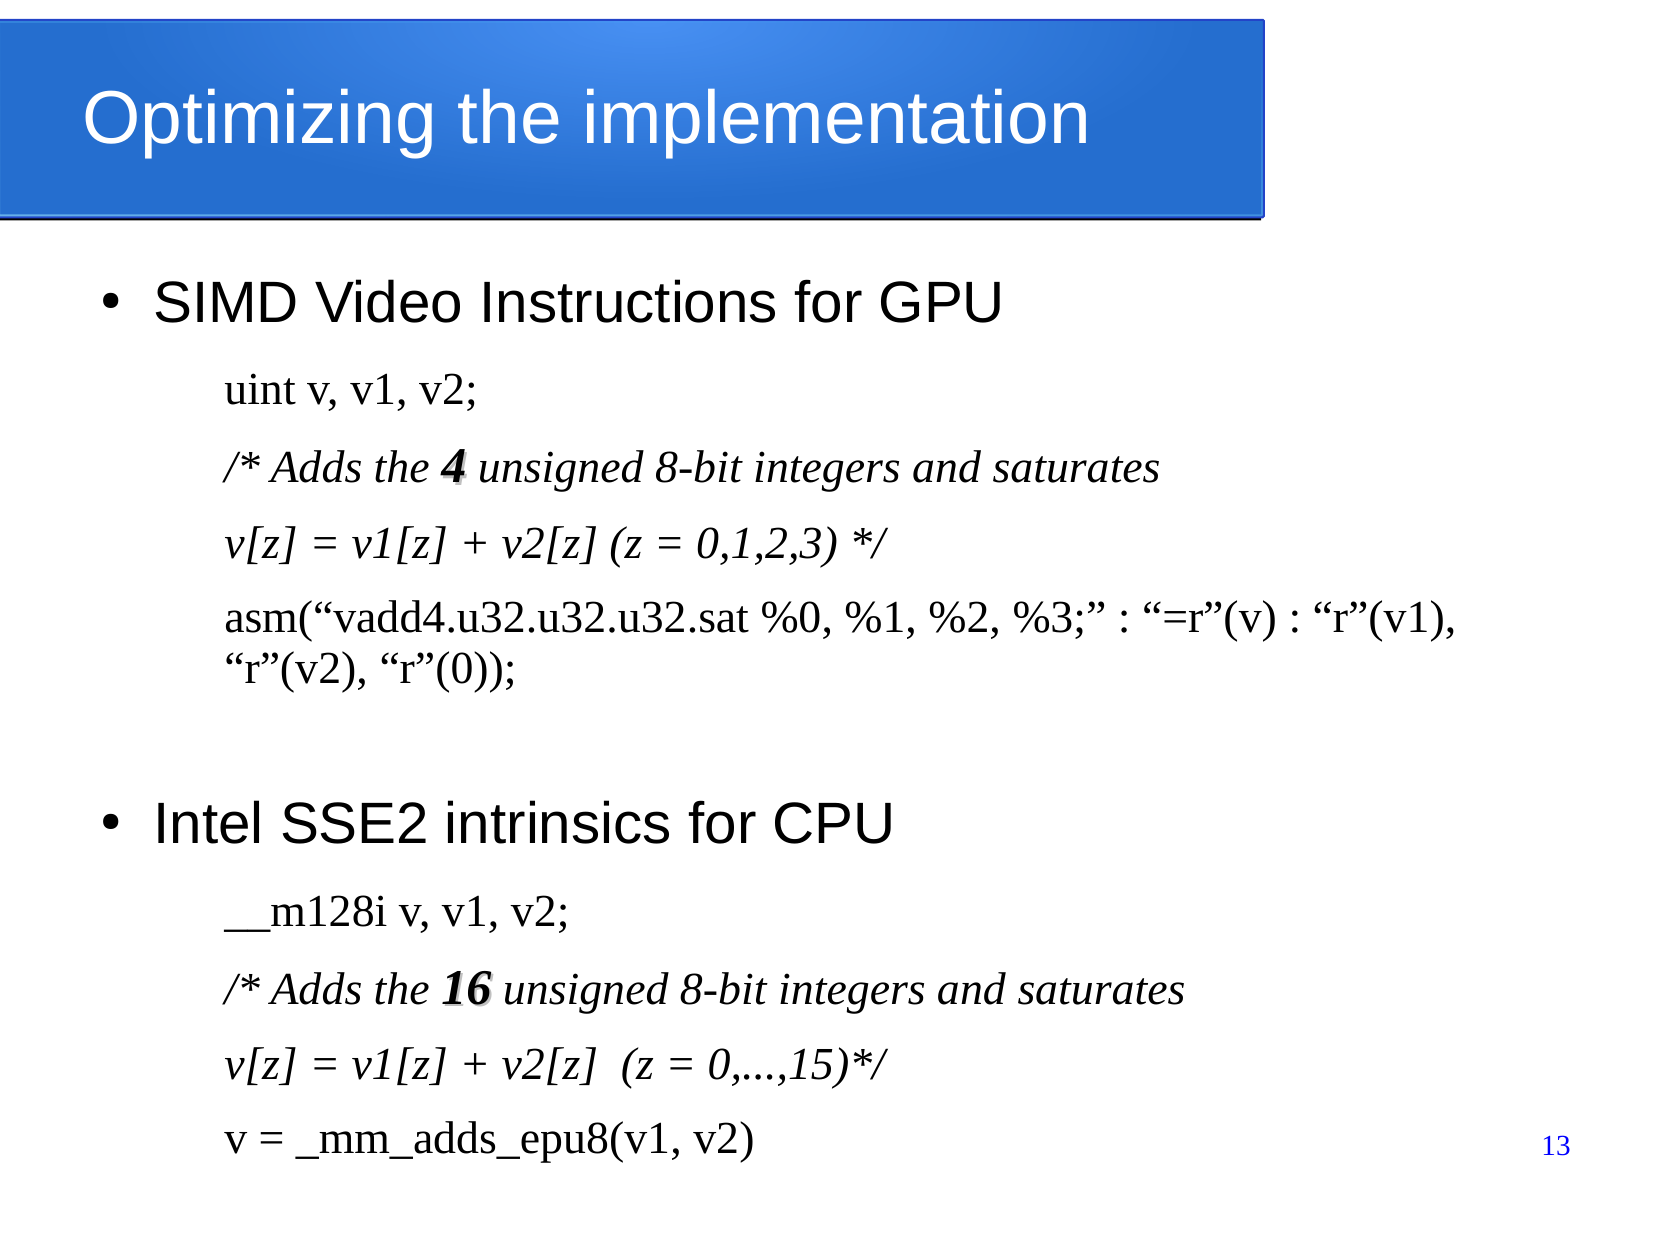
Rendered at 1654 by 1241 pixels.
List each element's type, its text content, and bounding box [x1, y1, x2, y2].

title Optimizing the implementation [82, 25, 1250, 211]
list SIMD Video Instructions for GPU uint v, v1, v2; /* Adds the 4 unsigned 8-bit integers and saturates v[z] = v1[z] + v2[z] (z = 0,1,2,3) */ asm(“vadd4.u32.u32.u32.sat %0, %1, %2, %3;” : “=r”(v) : “r”(v1), “r”(v2), “r”(0)); Intel SSE2 intrinsics for CPU __m128i v, v1, v2; /* Adds the 16 unsigned 8-bit integers and saturates v[z] = v1[z] + v2[z] (z = 0,...,15)*/ v = _mm_adds_epu8(v1, v2) [82, 269, 1538, 1201]
